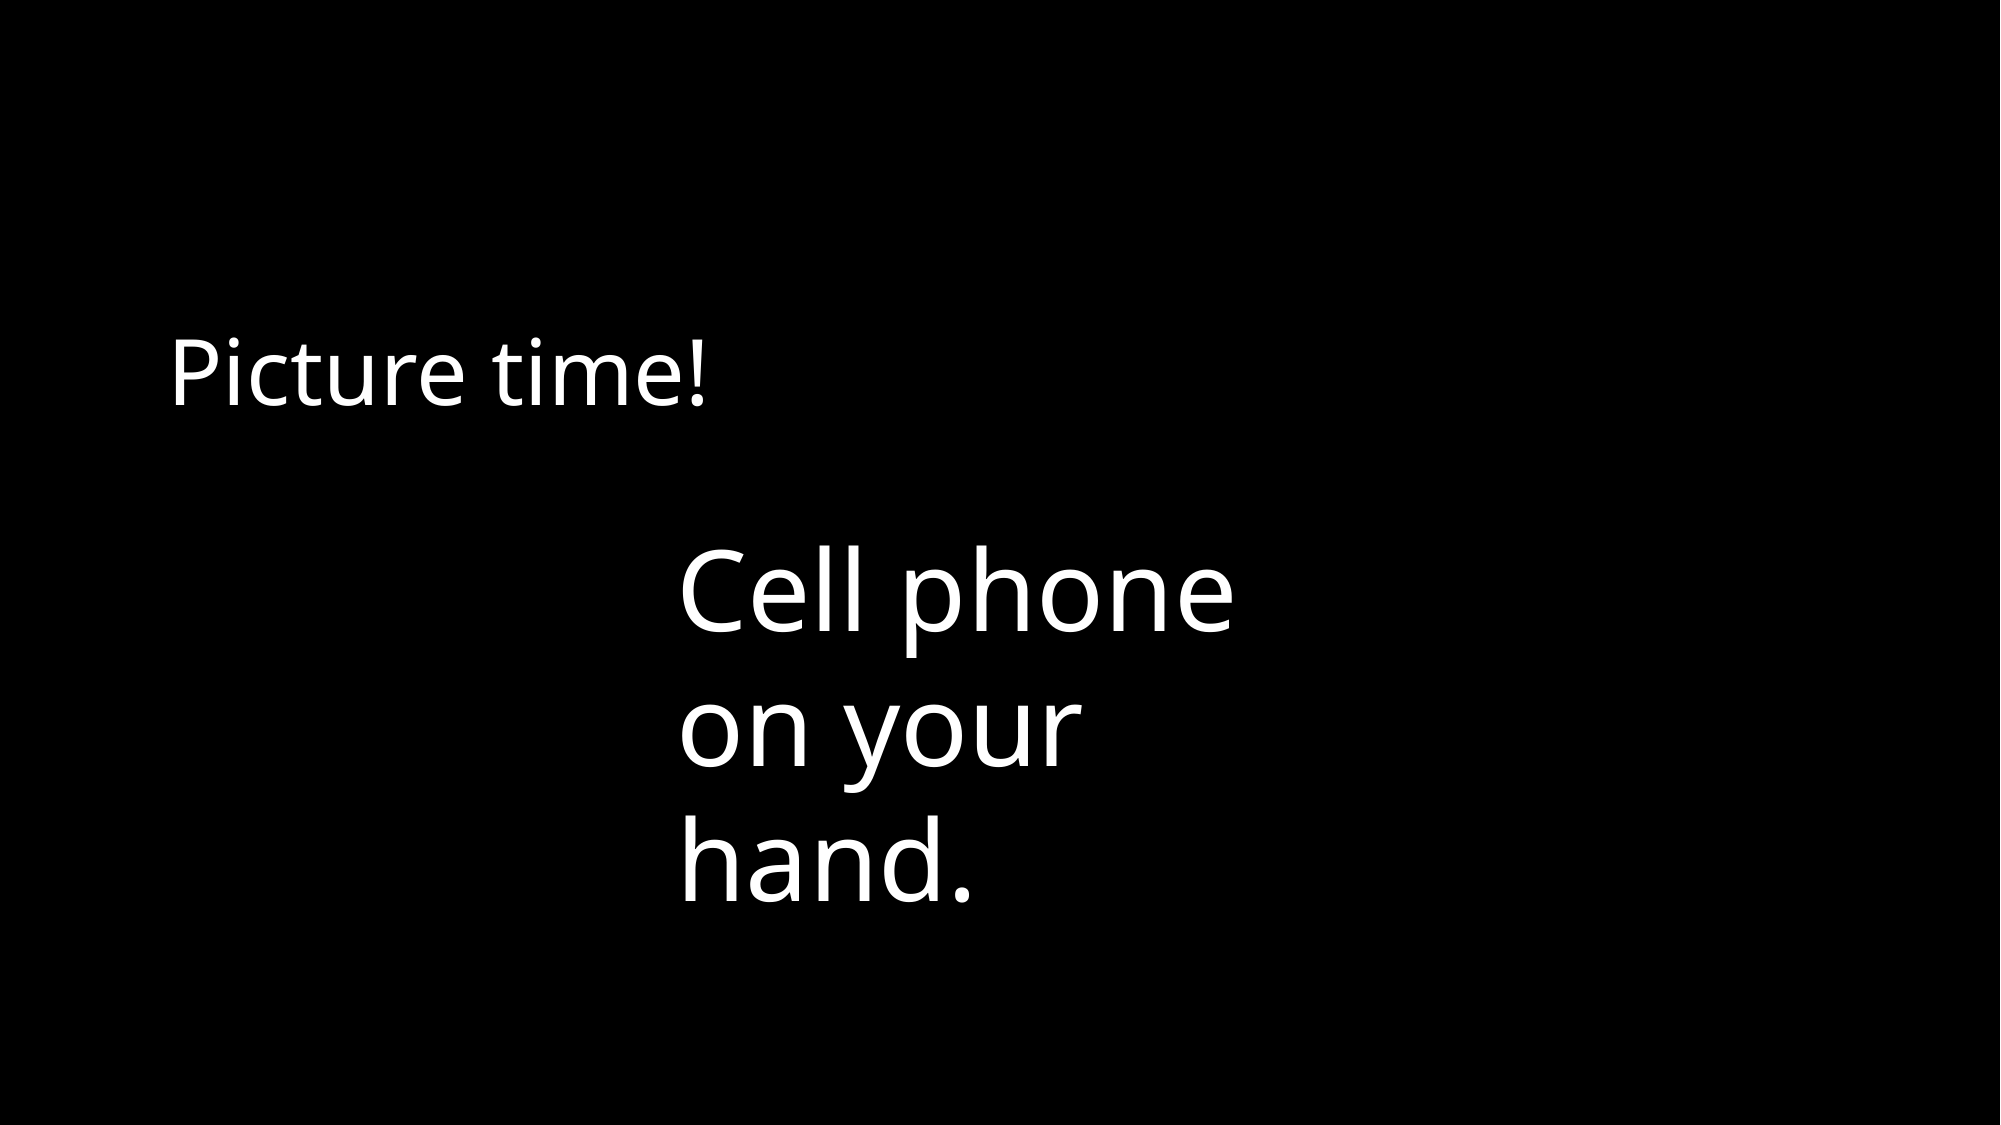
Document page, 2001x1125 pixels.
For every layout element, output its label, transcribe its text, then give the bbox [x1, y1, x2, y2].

text_box Cell phone on your hand. [661, 511, 1348, 932]
title Picture time! [152, 266, 919, 485]
